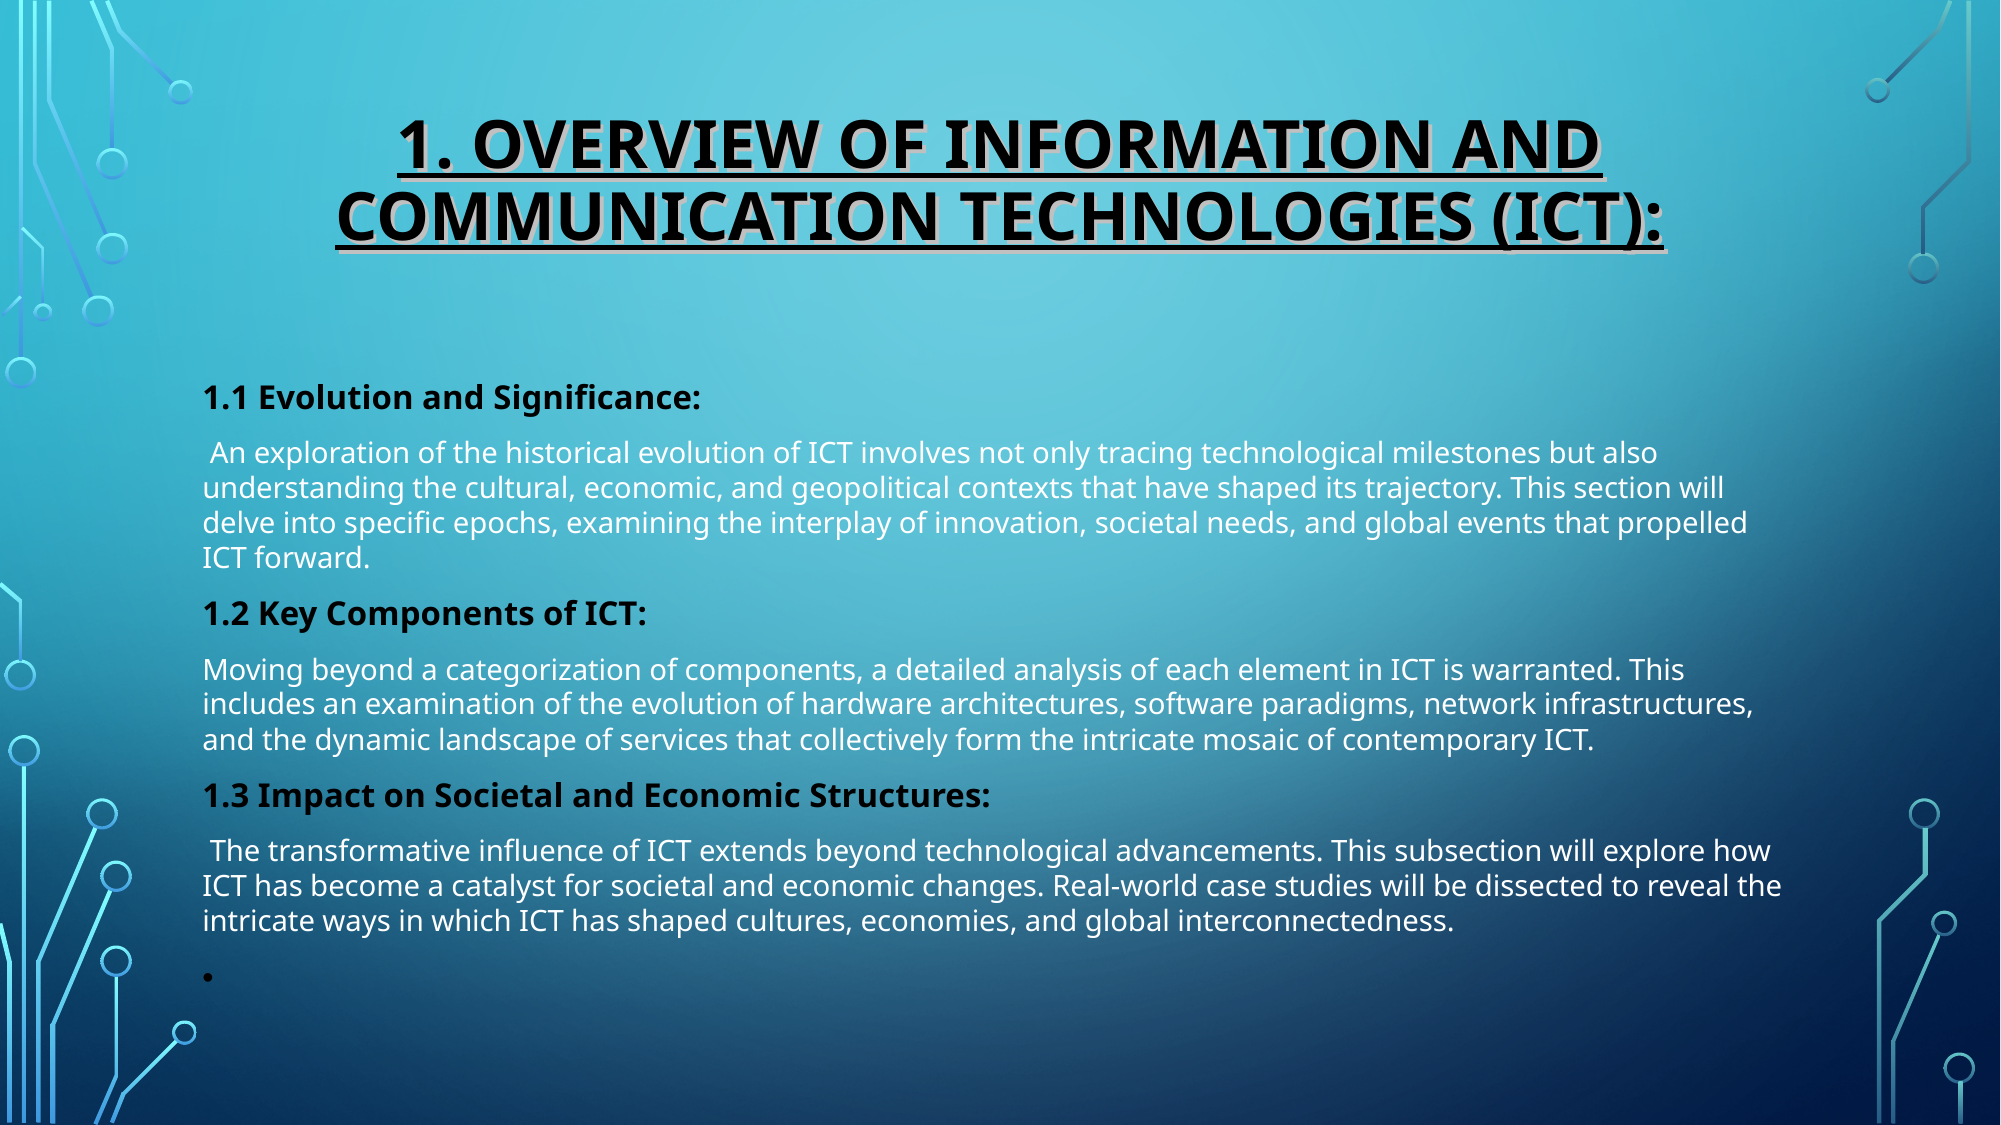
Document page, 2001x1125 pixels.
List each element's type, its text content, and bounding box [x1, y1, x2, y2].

list 1.1 Evolution and Significance: An exploration of the historical evolution of ICT involves not only tracing technological milestones but also understanding the cultural, economic, and geopolitical contexts that have shaped its trajectory. This section will delve into specific epochs, examining the interplay of innovation, societal needs, and global events that propelled ICT forward. 1.2 Key Components of ICT: Moving beyond a categorization of components, a detailed analysis of each element in ICT is warranted. This includes an examination of the evolution of hardware architectures, software paradigms, network infrastructures, and the dynamic landscape of services that collectively form the intricate mosaic of contemporary ICT. 1.3 Impact on Societal and Economic Structures: The transformative influence of ICT extends beyond technological advancements. This subsection will explore how ICT has become a catalyst for societal and economic changes. Real-world case studies will be dissected to reveal the intricate ways in which ICT has shaped cultures, economies, and global interconnectedness. [187, 369, 1813, 951]
title 1. Overview of Information and Communication Technologies (ICT): [187, 101, 1813, 344]
